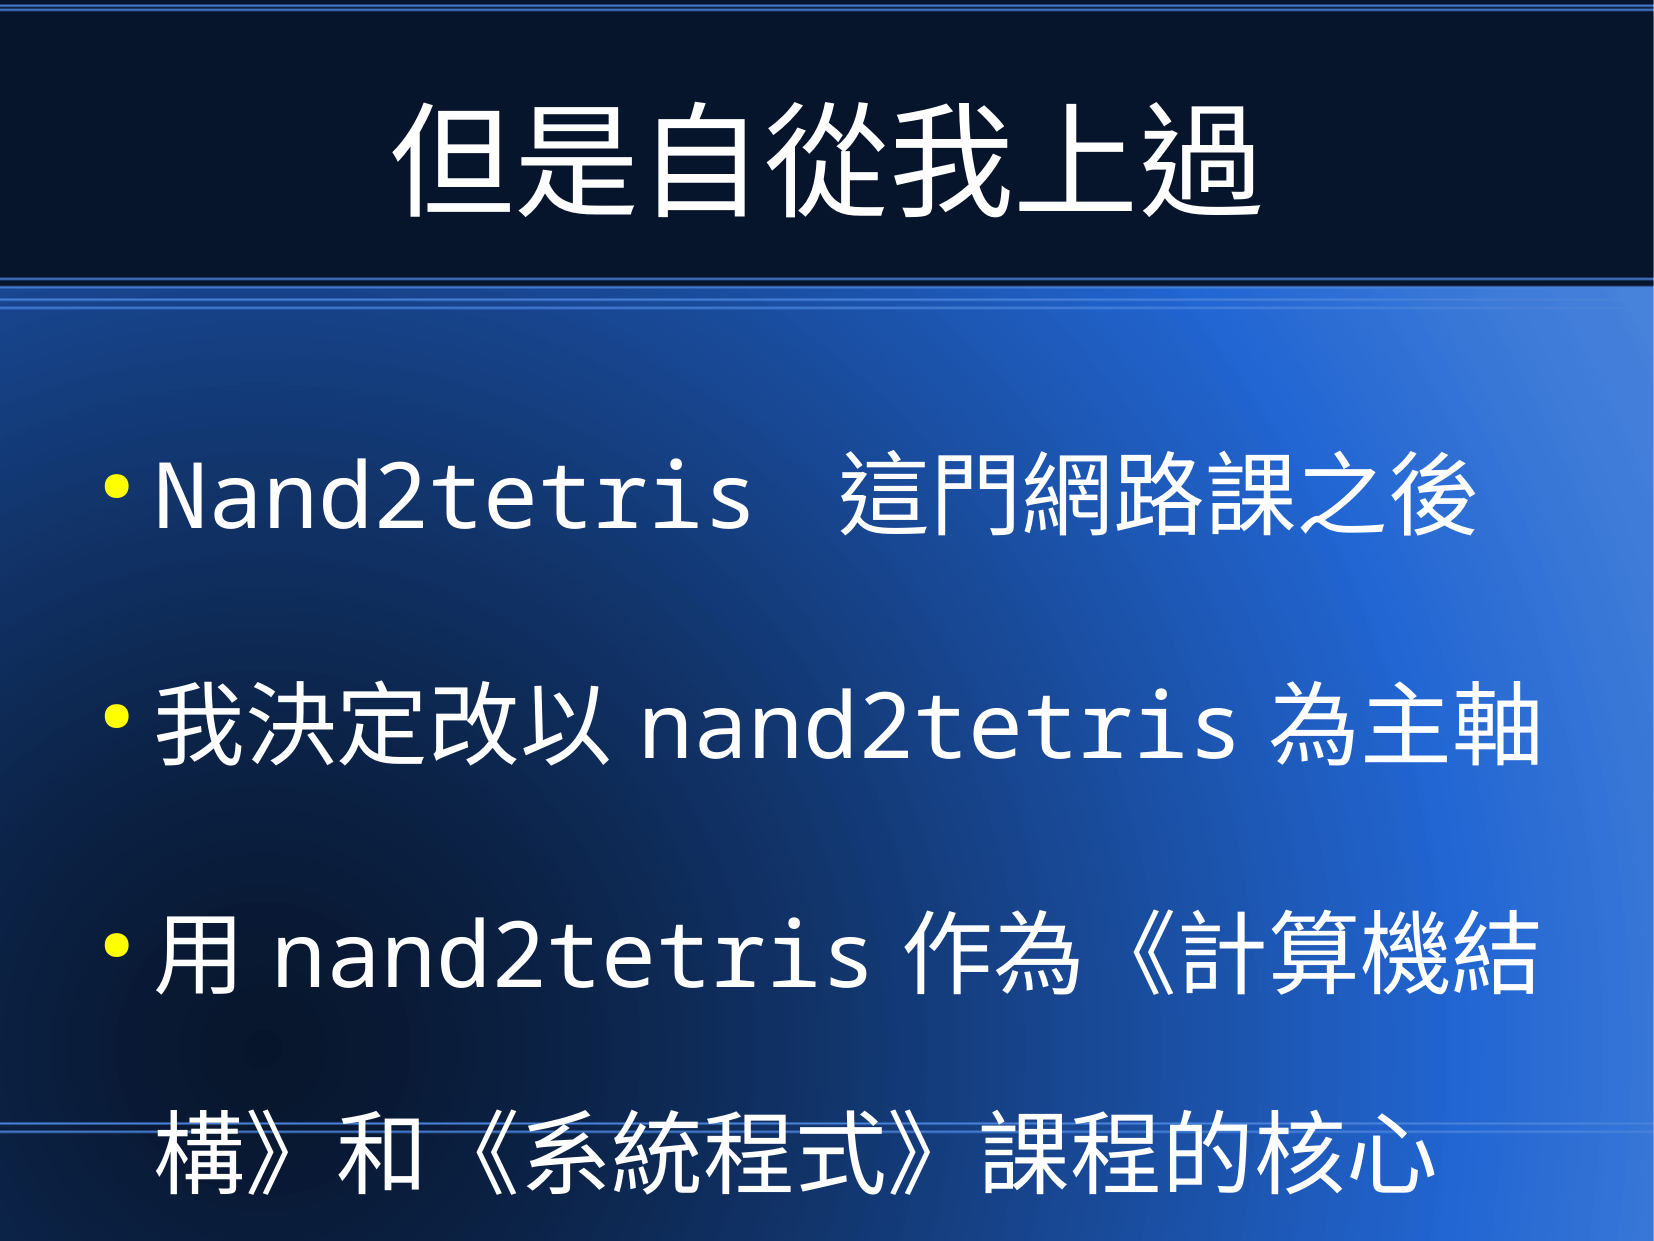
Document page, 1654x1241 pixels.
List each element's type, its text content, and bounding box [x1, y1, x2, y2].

title 但是自從我上過 [82, 49, 1571, 257]
list Nand2tetris 這門網路課之後 我決定改以nand2tetris為主軸 用nand2tetris作為《計算機結構》和《系統程式》課程的核心 [82, 355, 1571, 1241]
picture [0, 0, 1654, 1241]
